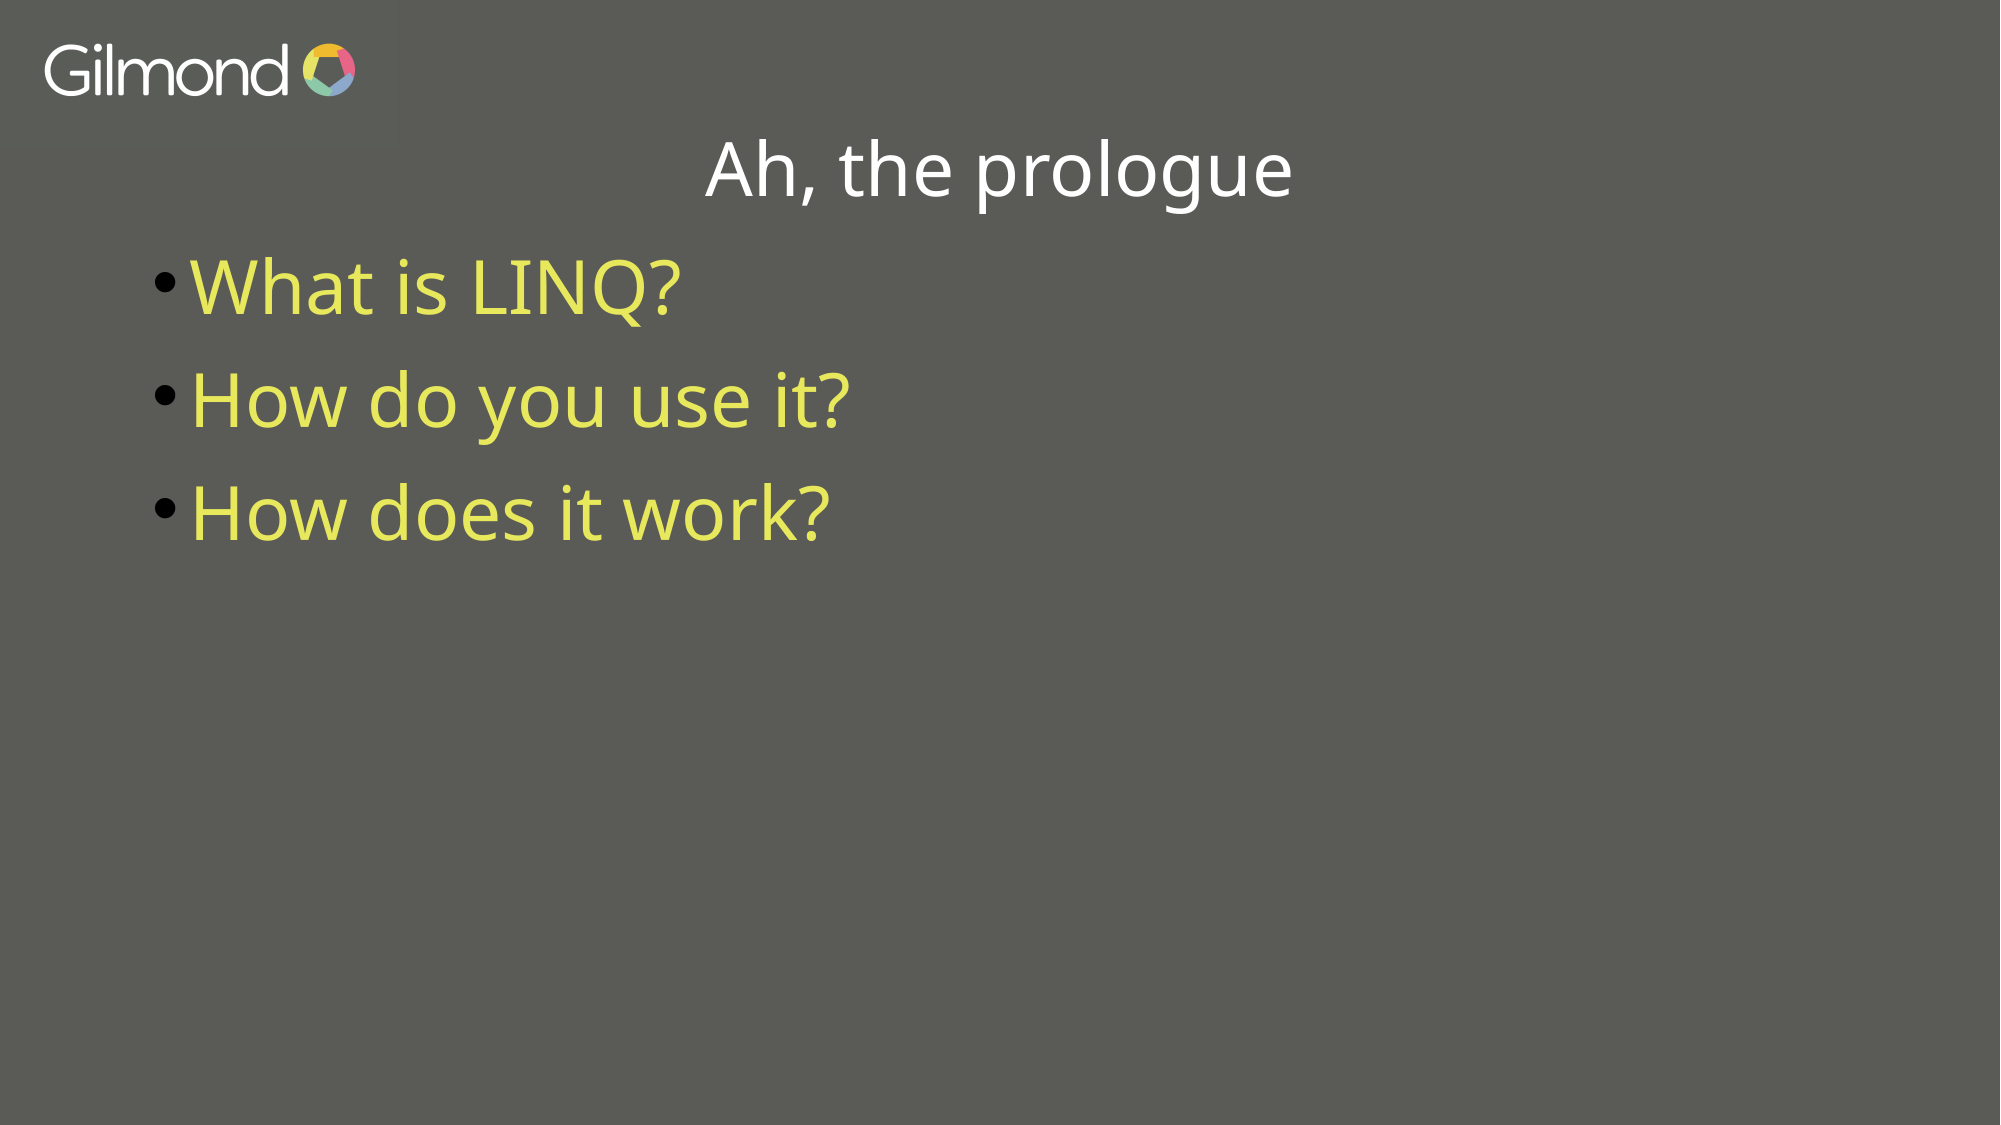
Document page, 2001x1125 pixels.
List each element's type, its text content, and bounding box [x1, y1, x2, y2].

title Ah, the prologue [137, 59, 1863, 233]
list What is LINQ? How do you use it? How does it work? [137, 233, 1863, 1053]
picture [0, 0, 399, 149]
